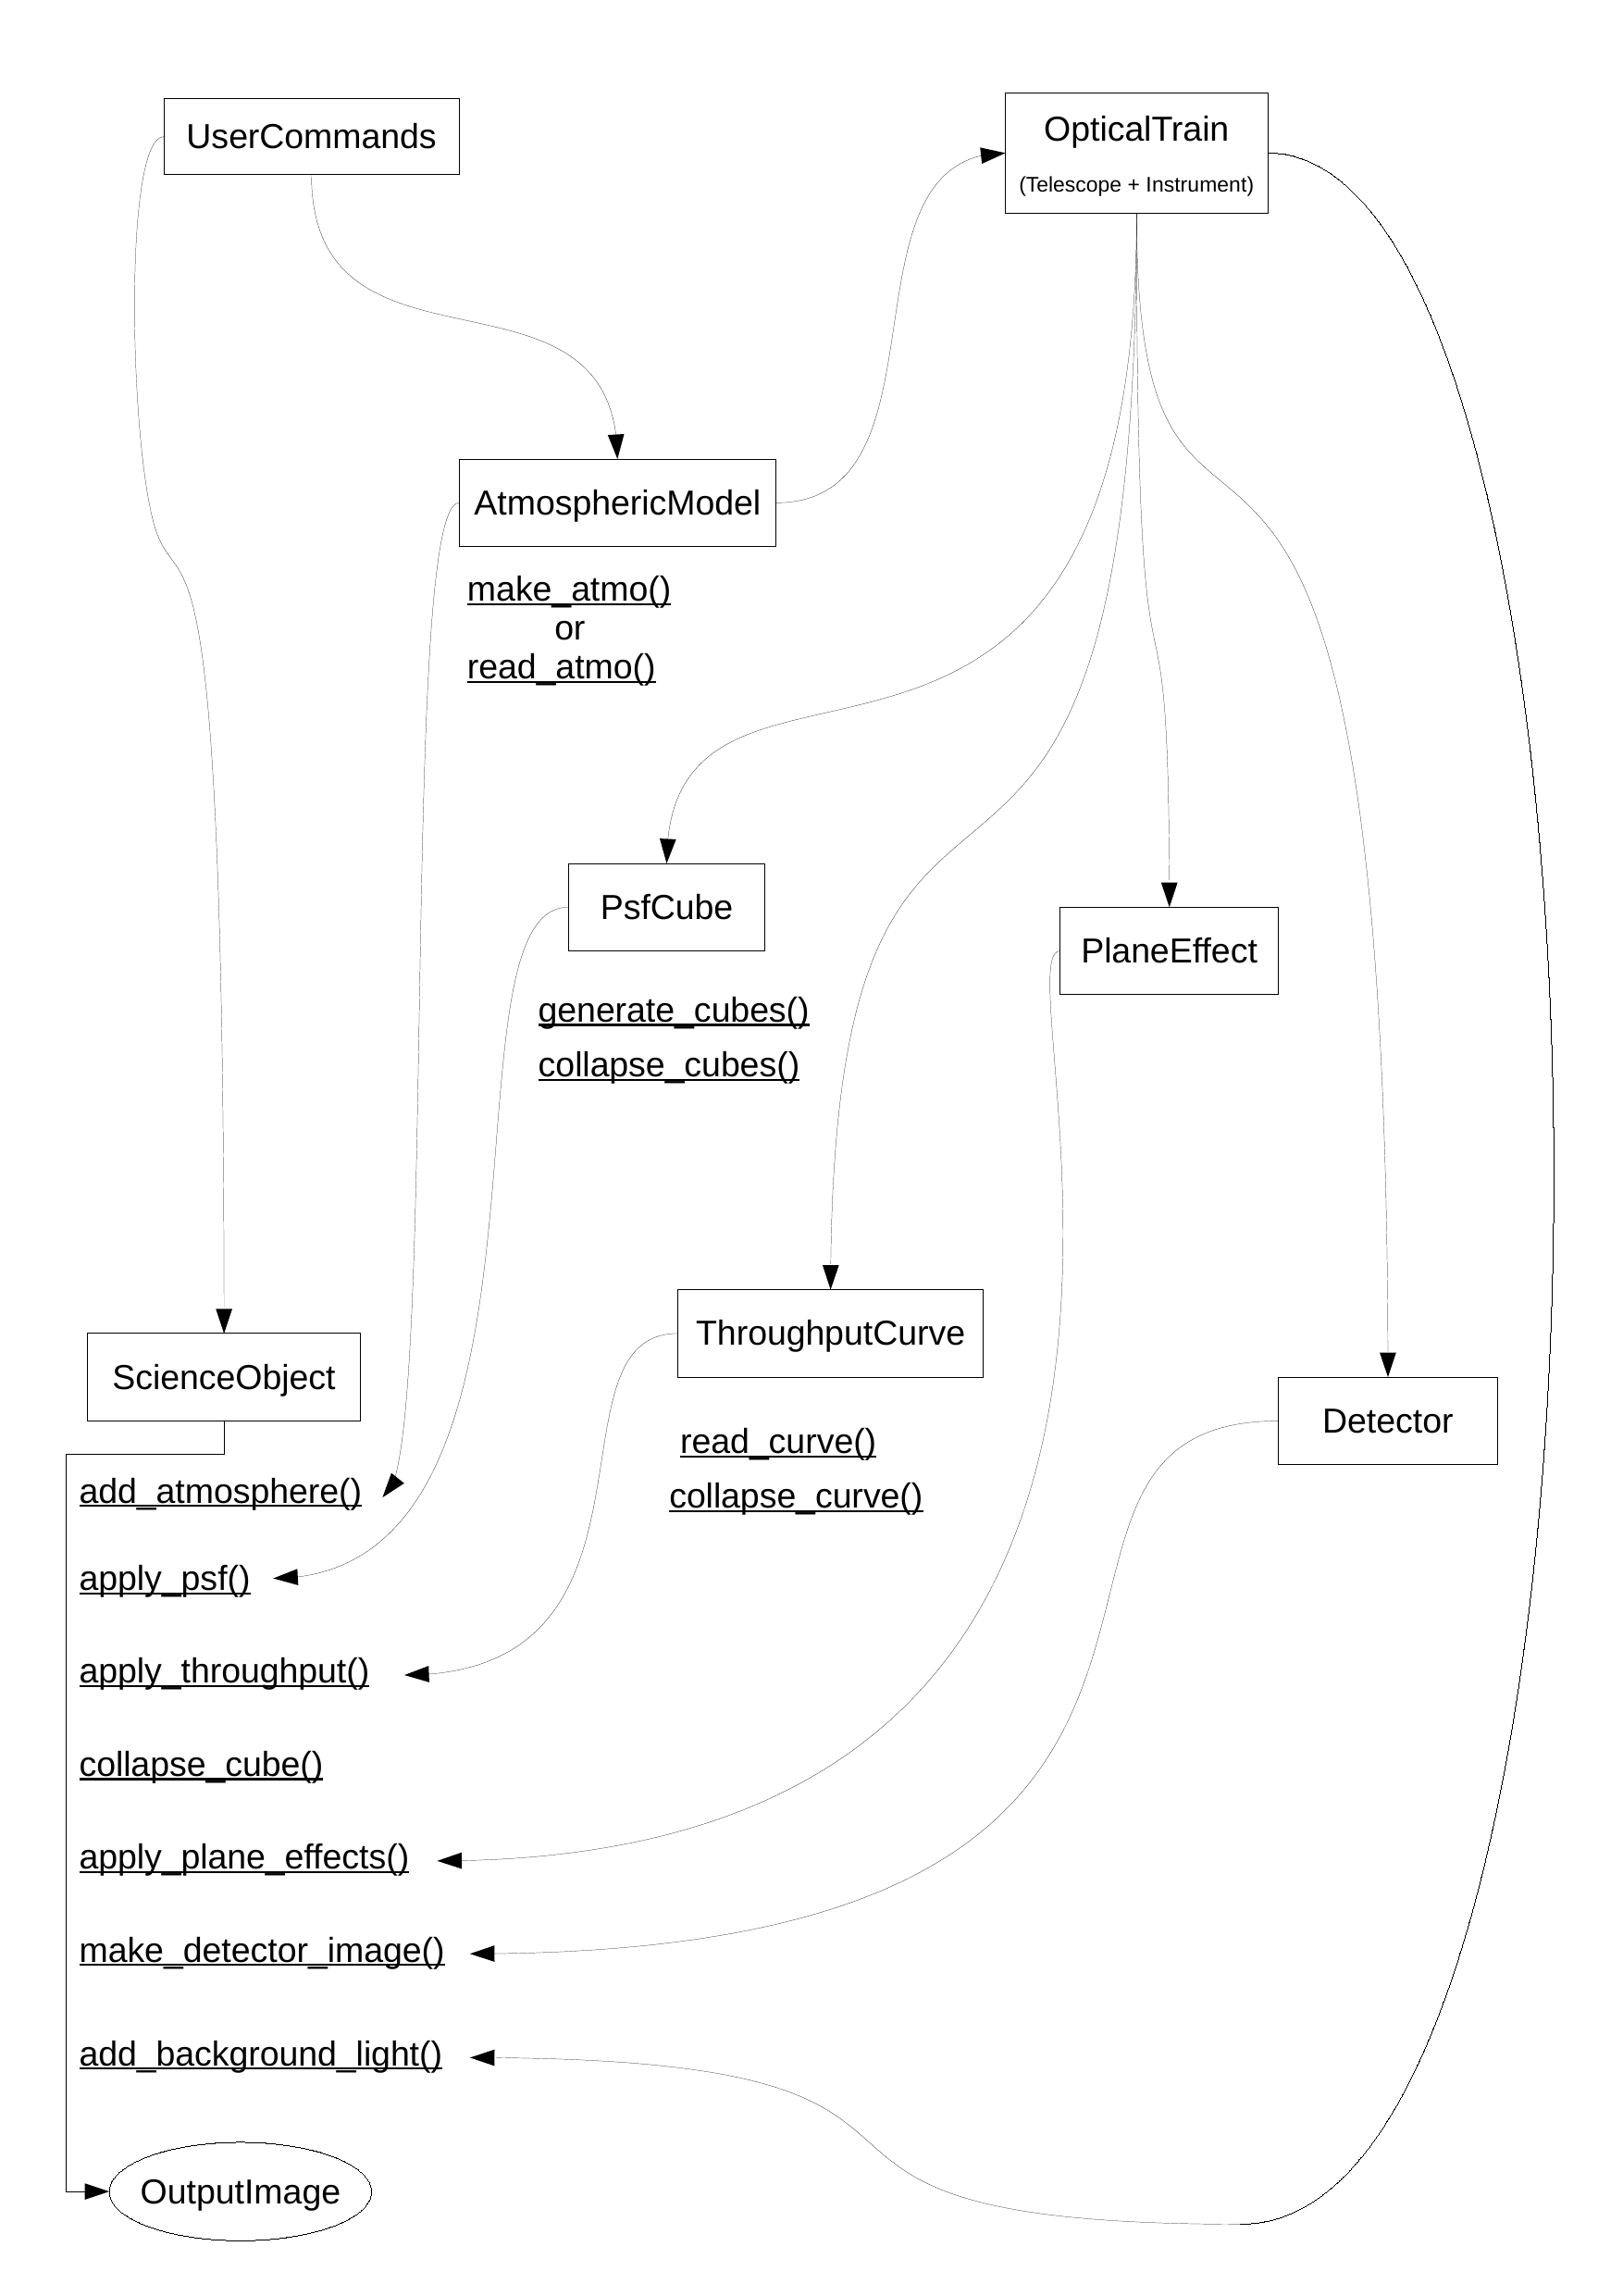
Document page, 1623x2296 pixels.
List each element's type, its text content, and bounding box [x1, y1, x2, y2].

text_box Detector [1278, 1377, 1498, 1465]
text_box PsfCube [568, 863, 765, 951]
text_box make_atmo() or read_atmo() [453, 563, 760, 694]
text_box OpticalTrain (Telescope + Instrument) [1005, 93, 1269, 214]
text_box AtmosphericModel [459, 459, 776, 547]
text_box read_curve() [666, 1415, 908, 1470]
text_box collapse_cubes() [524, 1038, 831, 1104]
text_box apply_throughput() [67, 1644, 405, 1706]
text_box apply_plane_effects() [67, 1831, 438, 1892]
text_box add_atmosphere() [67, 1464, 383, 1531]
text_box apply_psf() [67, 1552, 274, 1605]
text_box generate_cubes() [524, 983, 874, 1049]
text_box collapse_cube() [67, 1737, 340, 1798]
text_box OutputImage [109, 2141, 372, 2241]
text_box make_detector_image() [67, 1923, 470, 1984]
text_box add_background_light() [67, 2027, 470, 2088]
text_box collapse_curve() [655, 1470, 940, 1542]
text_box ScienceObject [87, 1333, 361, 1421]
text_box PlaneEffect [1059, 907, 1279, 995]
text_box ThroughputCurve [677, 1289, 984, 1378]
text_box UserCommands [164, 98, 460, 175]
